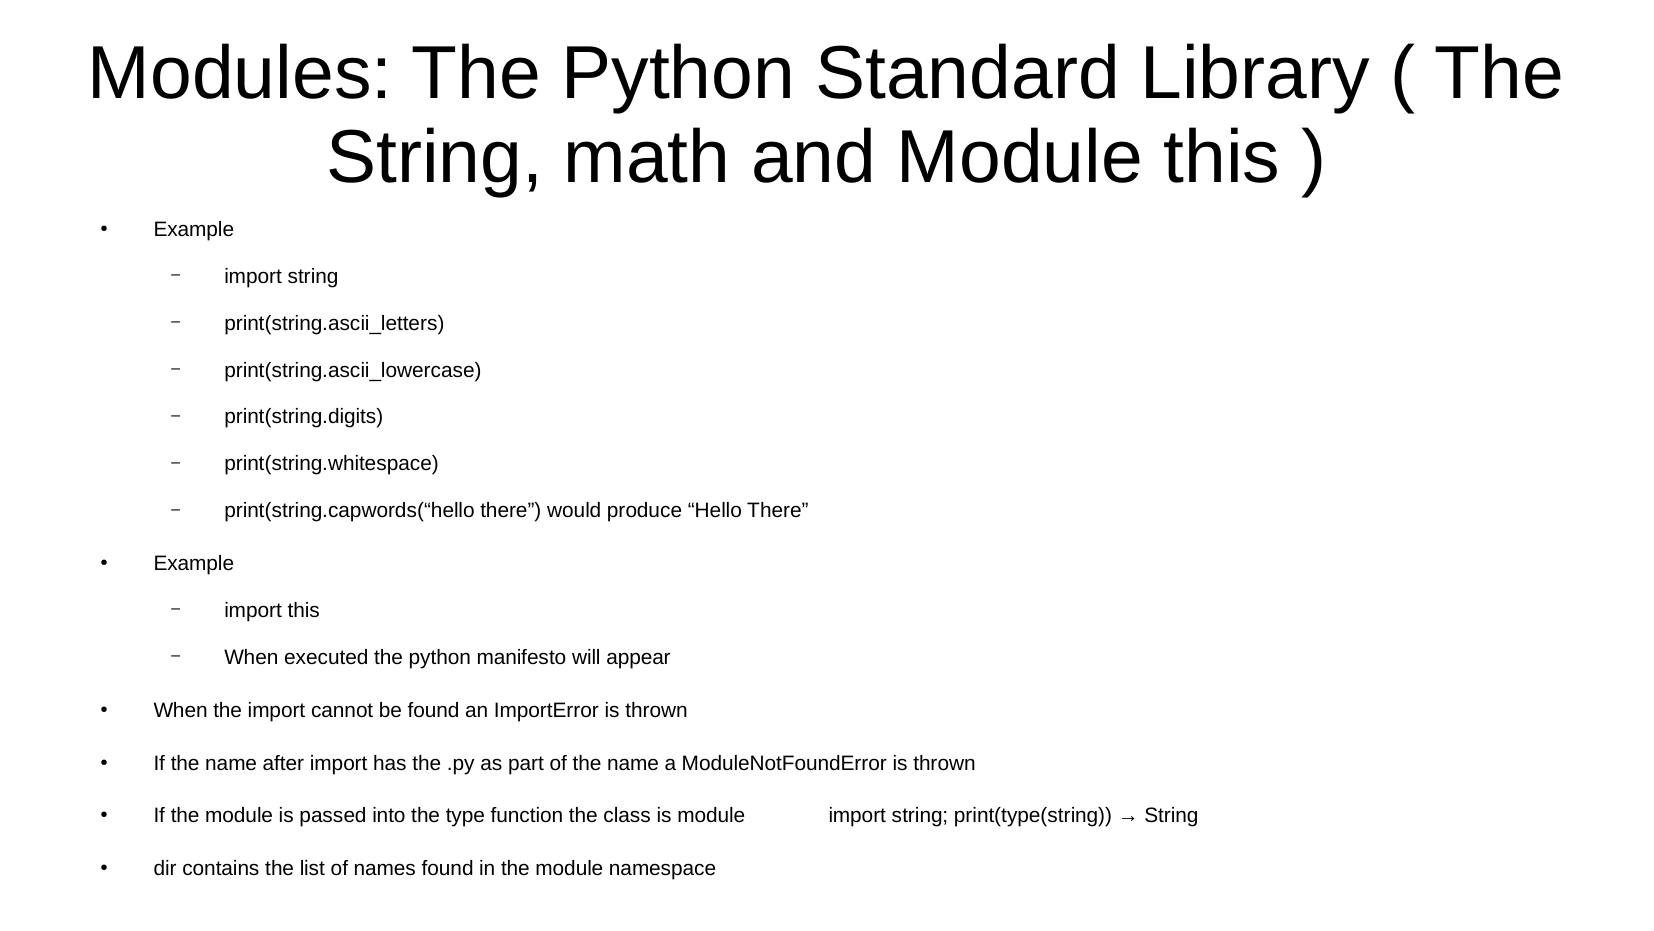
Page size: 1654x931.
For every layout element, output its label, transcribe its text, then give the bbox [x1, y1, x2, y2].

list Example import string print(string.ascii_letters) print(string.ascii_lowercase) print(string.digits) print(string.whitespace) print(string.capwords(“hello there”) would produce “Hello There” Example import this When executed the python manifesto will appear When the import cannot be found an ImportError is thrown If the name after import has the .py as part of the name a ModuleNotFoundError is thrown If the module is passed into the type function the class is module import string; print(type(string)) → String dir contains the list of names found in the module namespace [82, 217, 1576, 901]
title Modules: The Python Standard Library ( The String, math and Module this ) [82, 12, 1571, 217]
